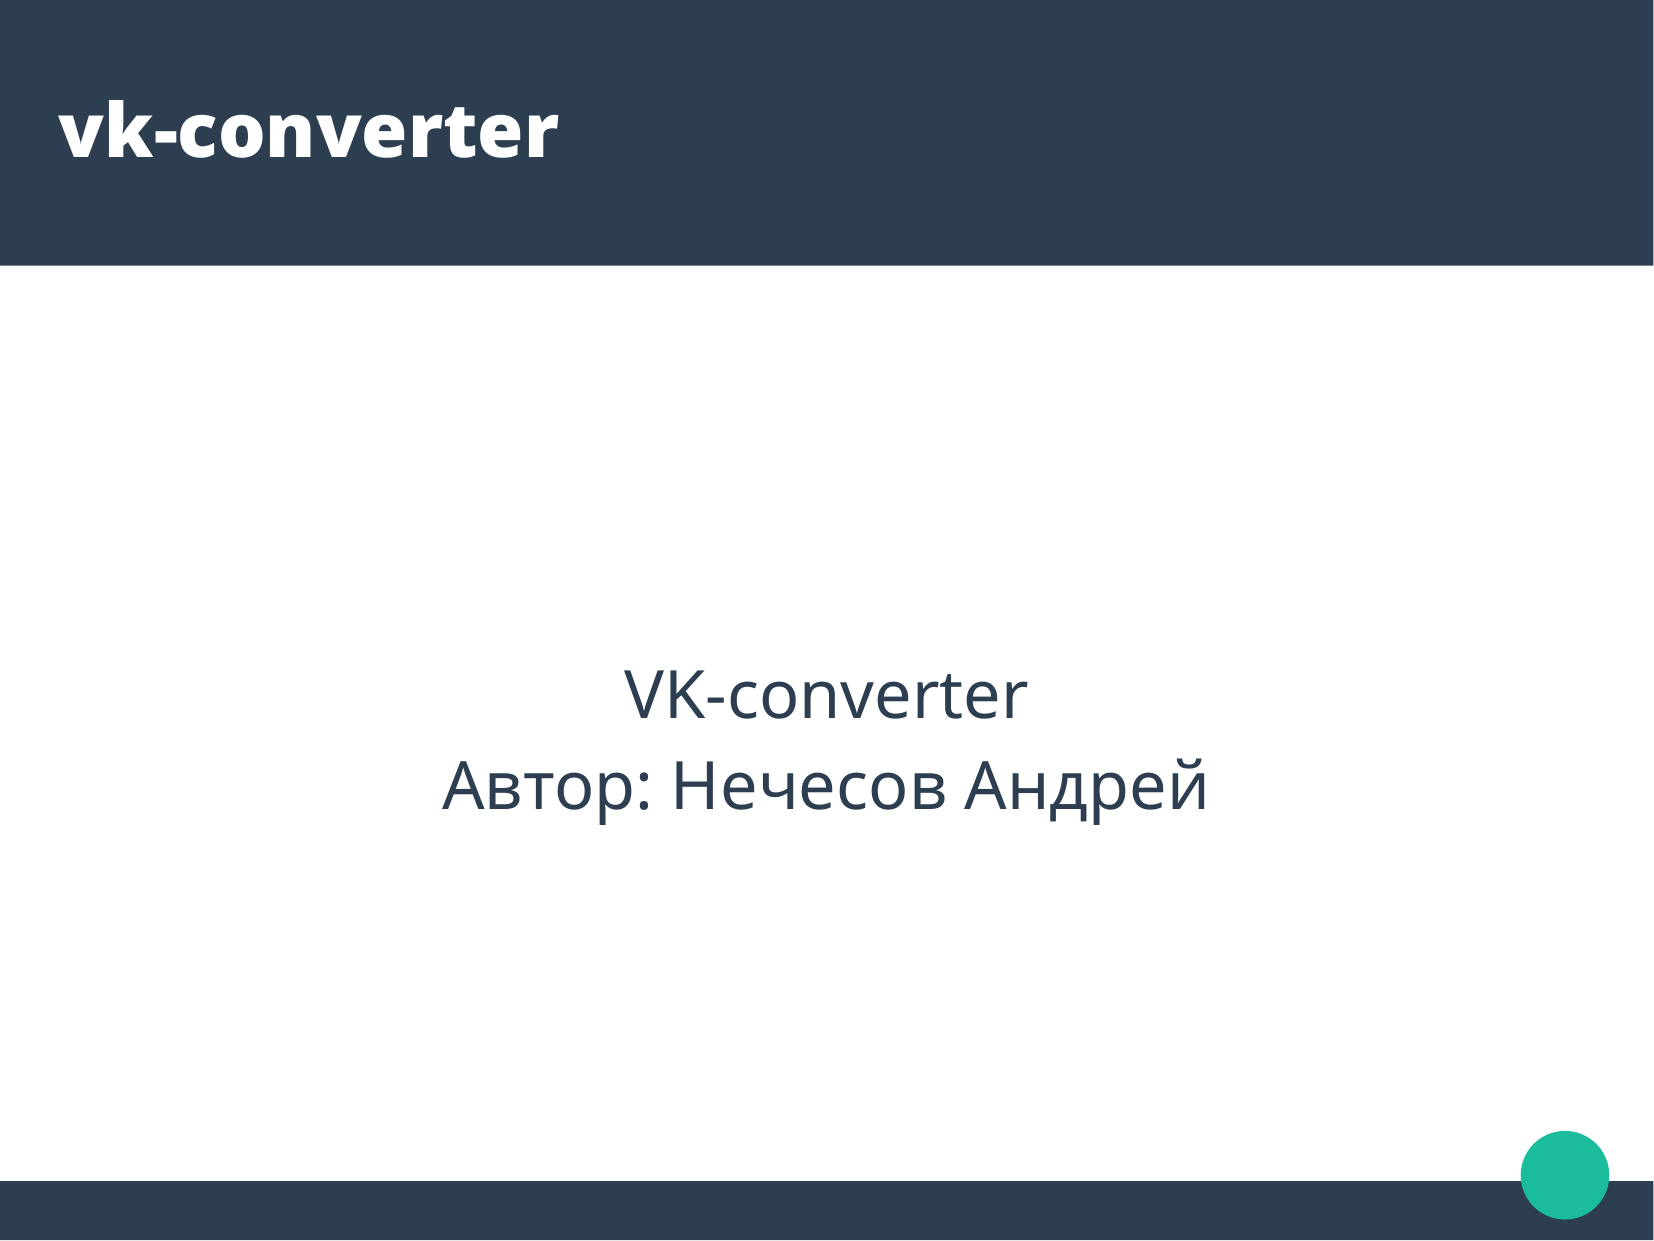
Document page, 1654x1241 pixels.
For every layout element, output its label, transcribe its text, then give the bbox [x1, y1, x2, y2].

title vk-converter [59, 49, 1595, 207]
subtitle VK-converter Автор: Нечесов Андрей [59, 324, 1595, 1152]
